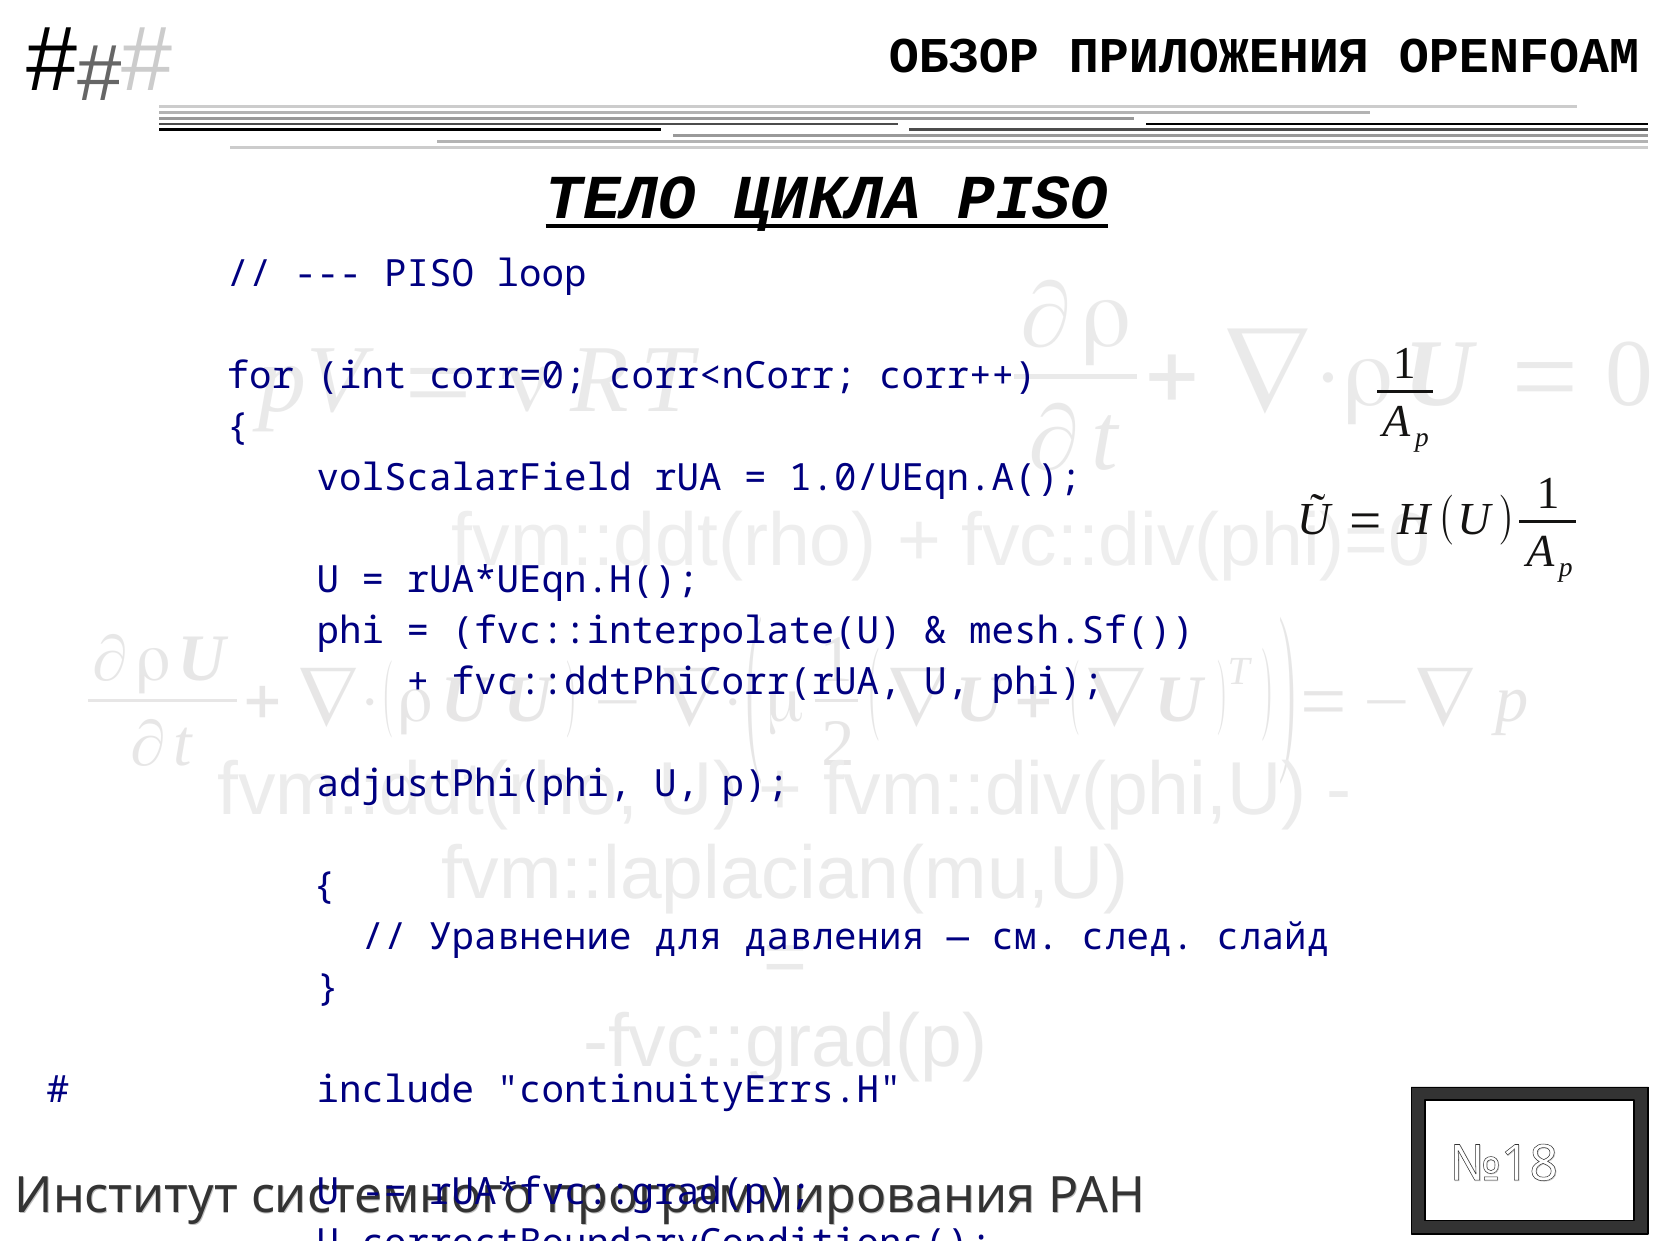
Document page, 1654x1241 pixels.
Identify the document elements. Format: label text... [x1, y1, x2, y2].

chart [1291, 467, 1585, 583]
title ТЕЛО ЦИКЛА PISO [0, 147, 1654, 257]
chart [1367, 337, 1441, 453]
text_box // --- PISO loop for (int corr=0; corr<nCorr; corr++) { volScalarField rUA = 1.0/UEqn.A(); U = rUA*UEqn.H(); phi = (fvc::interpolate(U) & mesh.Sf()) + fvc::ddtPhiCorr(rUA, U, phi); adjustPhi(phi, U, p); { // Уравнение для давления — см. след. слайд } # include "continuityErrs.H" U -= rUA*fvc::grad(p); U.correctBoundaryConditions(); } [31, 238, 1625, 1152]
